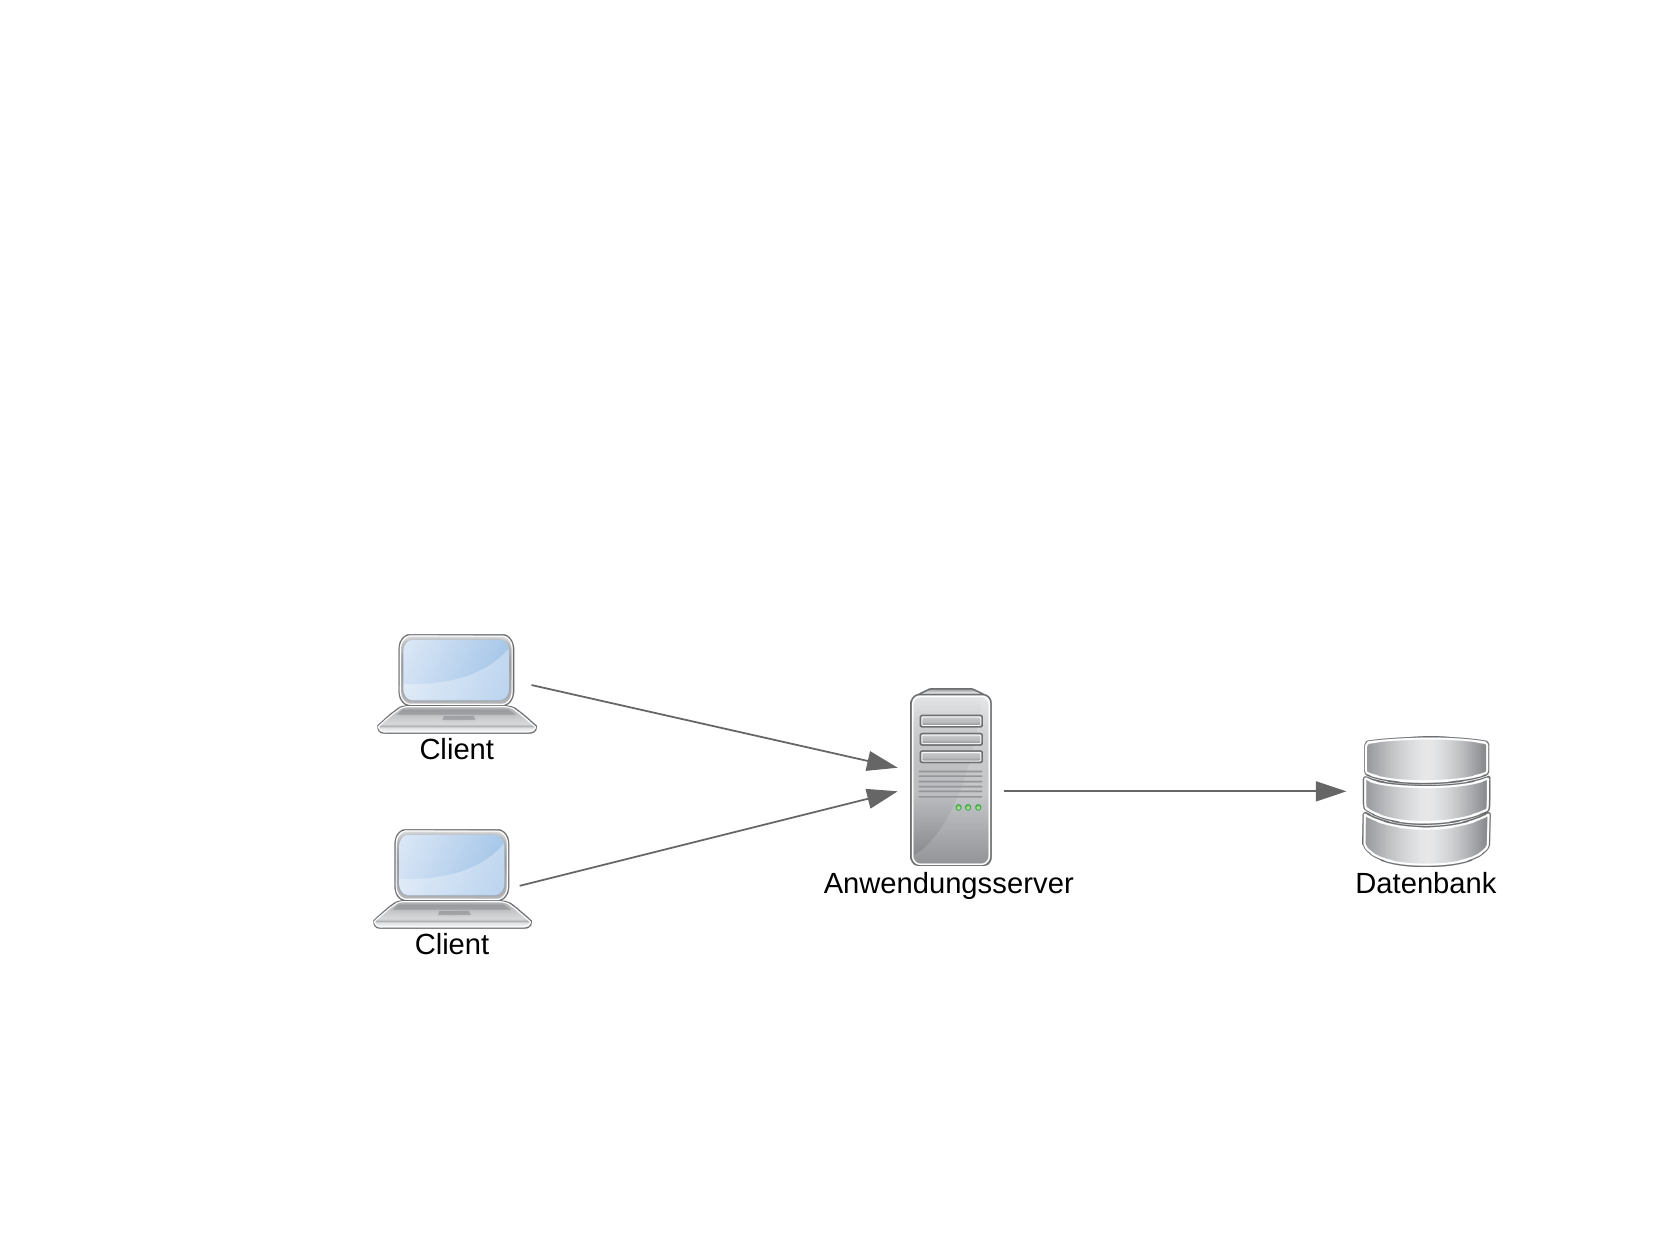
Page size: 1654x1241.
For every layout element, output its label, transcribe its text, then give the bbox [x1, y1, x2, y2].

picture [910, 688, 992, 859]
text_box Anwendungsserver [809, 859, 1090, 908]
picture [366, 822, 539, 936]
text_box Client [400, 920, 505, 969]
picture [1362, 736, 1491, 859]
text_box Datenbank [1340, 859, 1512, 908]
text_box Client [404, 726, 510, 774]
picture [370, 627, 544, 741]
